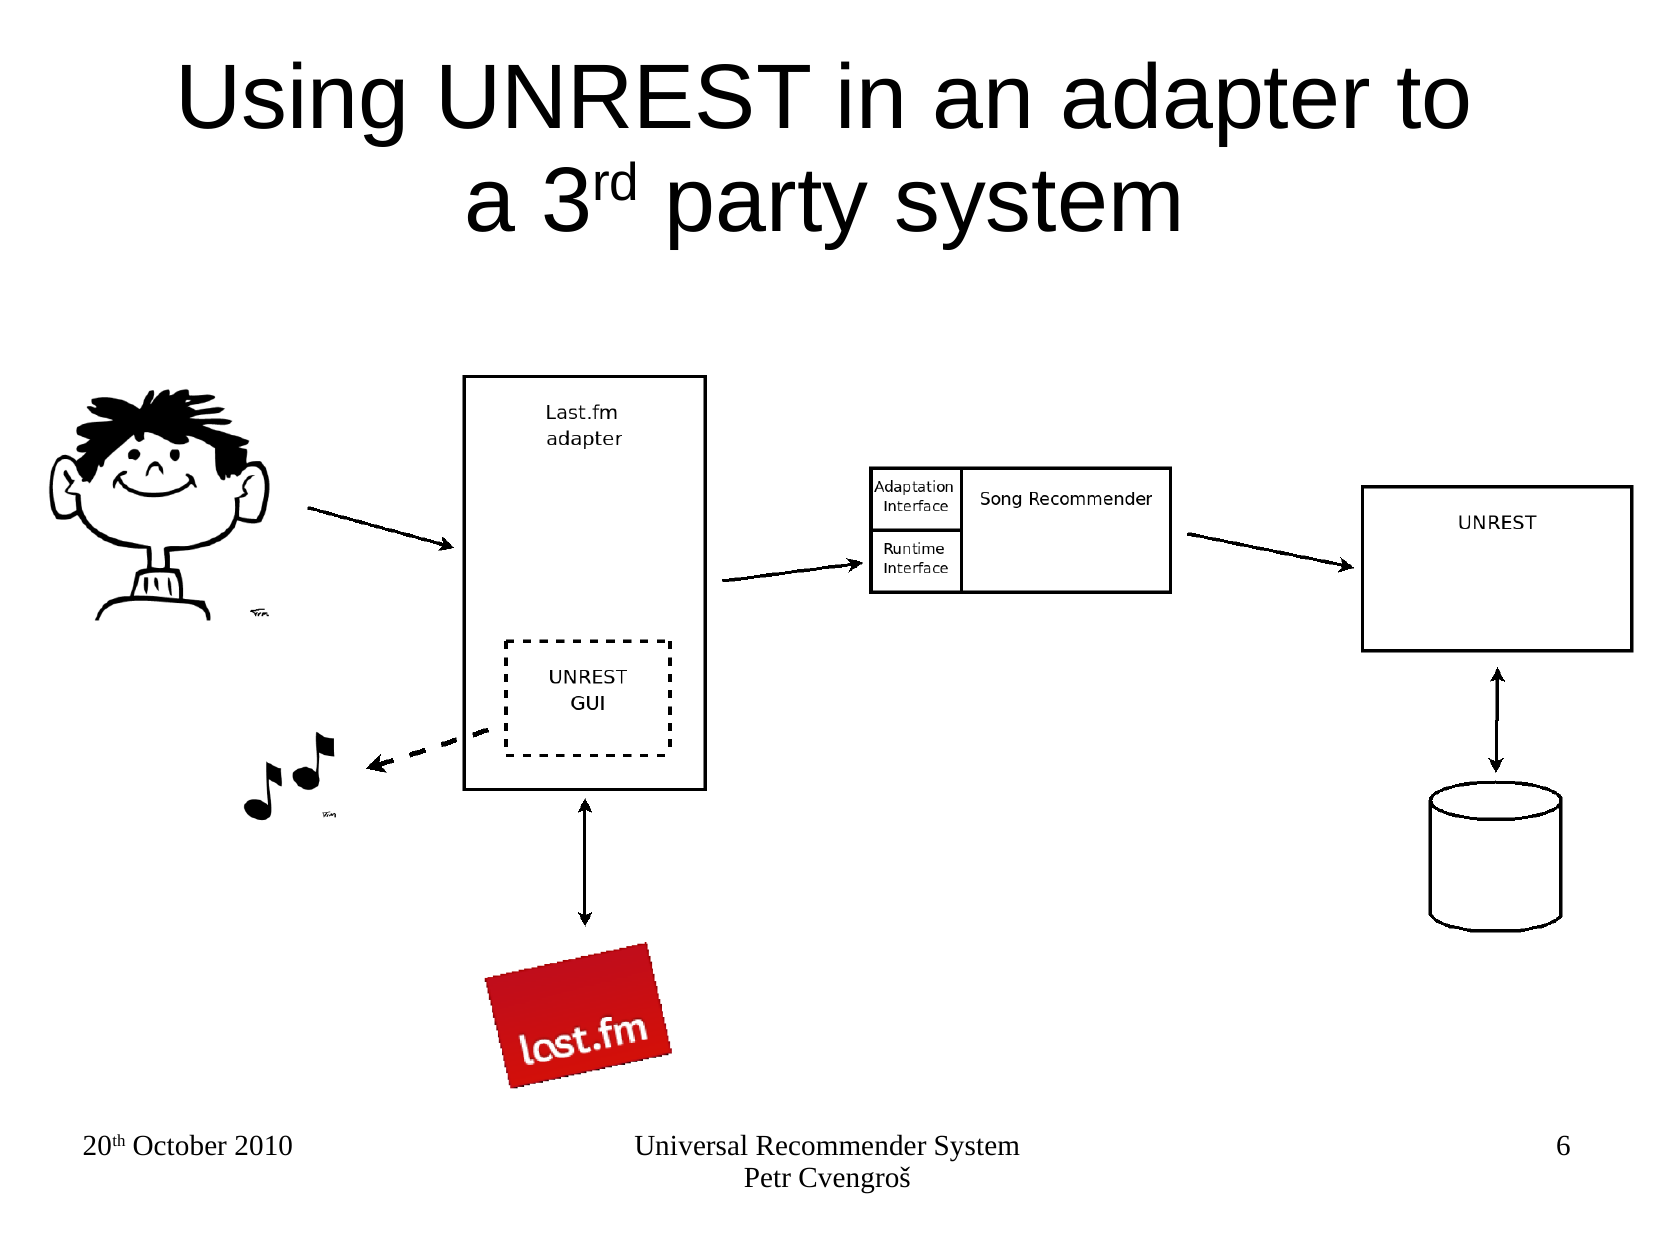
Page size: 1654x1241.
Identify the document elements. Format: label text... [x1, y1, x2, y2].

title Using UNREST in an adapter to a 3rd party system [150, 33, 1501, 262]
picture [20, 262, 1634, 1097]
